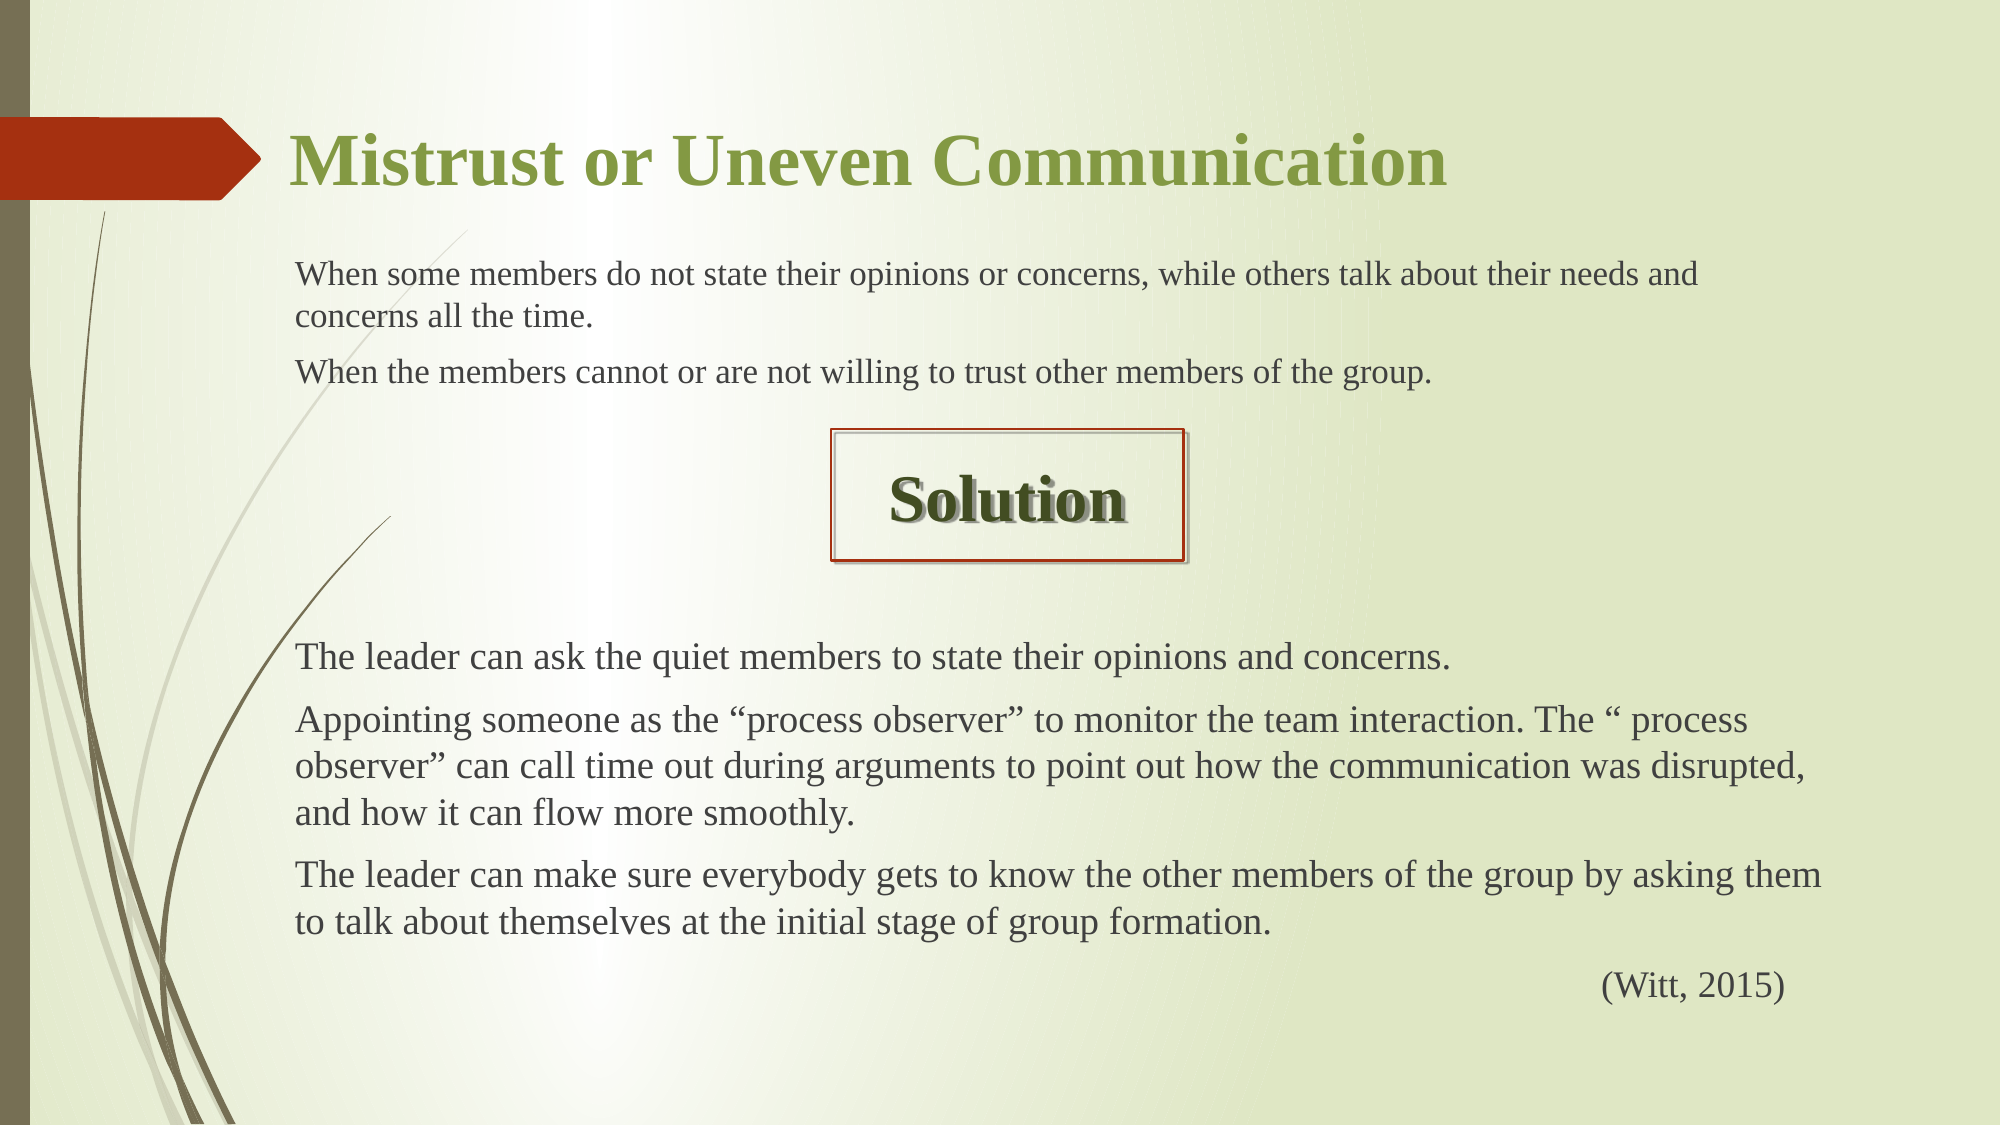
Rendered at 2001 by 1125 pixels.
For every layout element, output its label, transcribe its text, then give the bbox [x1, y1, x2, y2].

title Mistrust or Uneven Communication [274, 102, 1695, 219]
text_box The leader can ask the quiet members to state their opinions and concerns. Appointing someone as the “process observer” to monitor the team interaction. The “ process observer” can call time out during arguments to point out how the communication was disrupted, and how it can flow more smoothly. The leader can make sure everybody gets to know the other members of the group by asking them to talk about themselves at the initial stage of group formation. (Witt, 2015) [274, 620, 1850, 1076]
text_box When some members do not state their opinions or concerns, while others talk about their needs and concerns all the time. When the members cannot or are not willing to trust other members of the group. [274, 240, 1850, 402]
text_box Solution [830, 428, 1184, 561]
